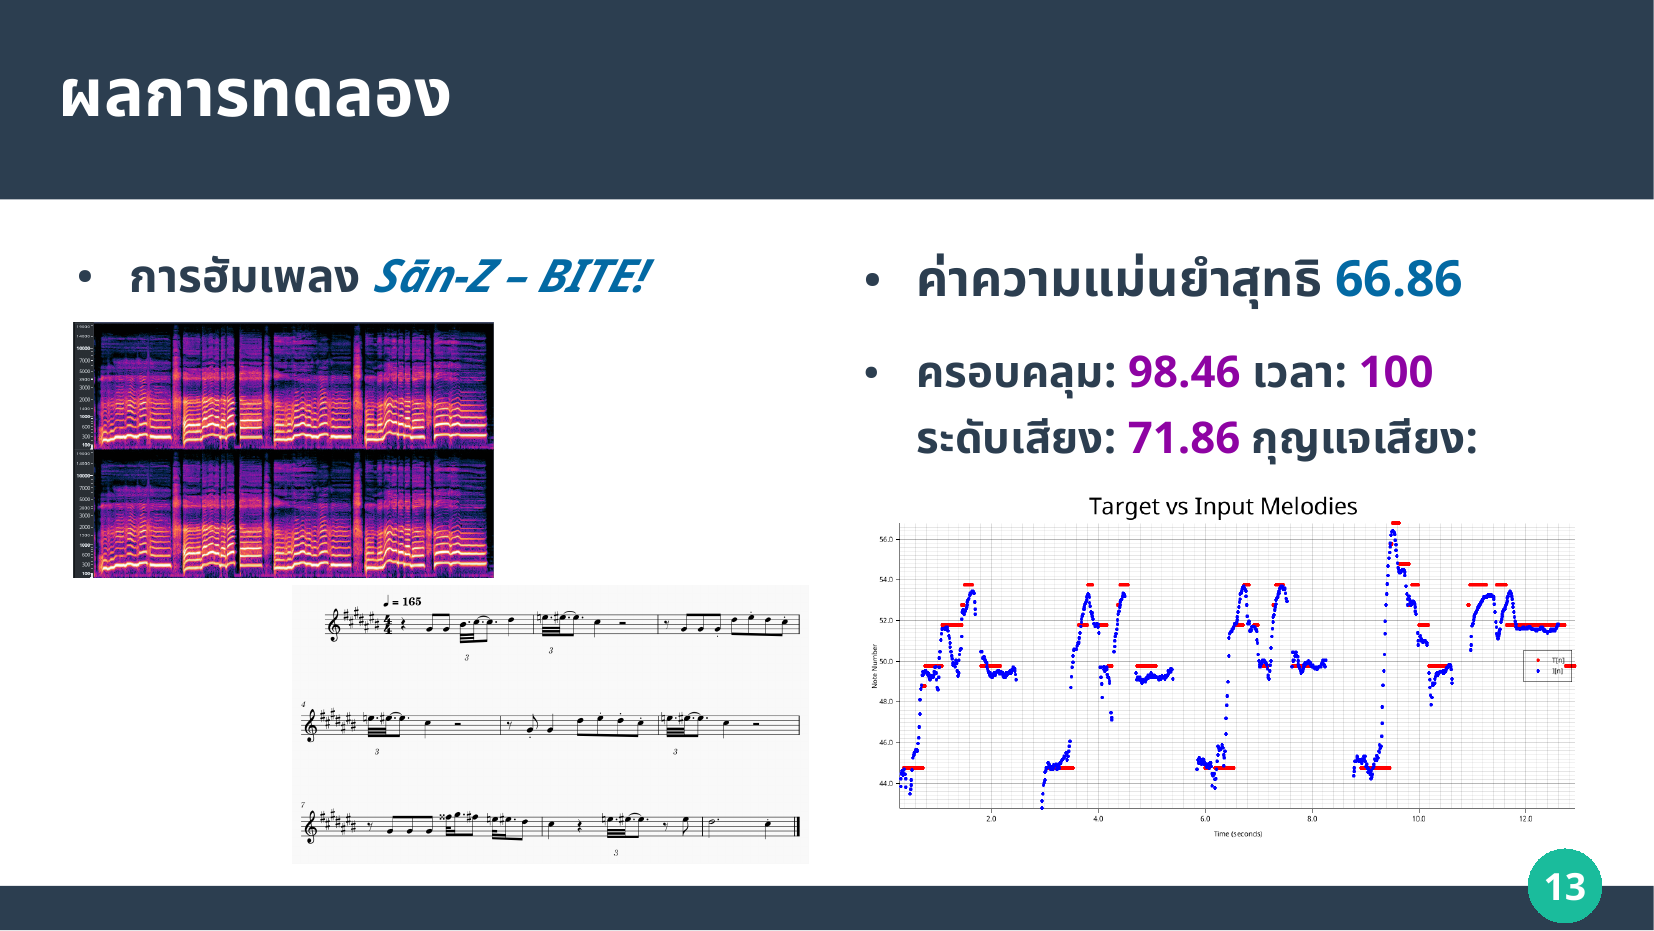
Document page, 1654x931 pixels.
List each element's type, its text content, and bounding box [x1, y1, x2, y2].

list ค่าความแม่นยำสุทธิ 66.86 ครอบคลุม: 98.46 เวลา: 100 ระดับเสียง: 71.86 กุญแจเสียง: 56.02 [845, 243, 1596, 864]
picture [73, 322, 494, 578]
title ผลการทดลอง [59, 37, 1595, 155]
list การฮัมเพลง Sān-Z – BITE! [59, 243, 809, 864]
picture [864, 485, 1582, 844]
picture [292, 585, 809, 864]
